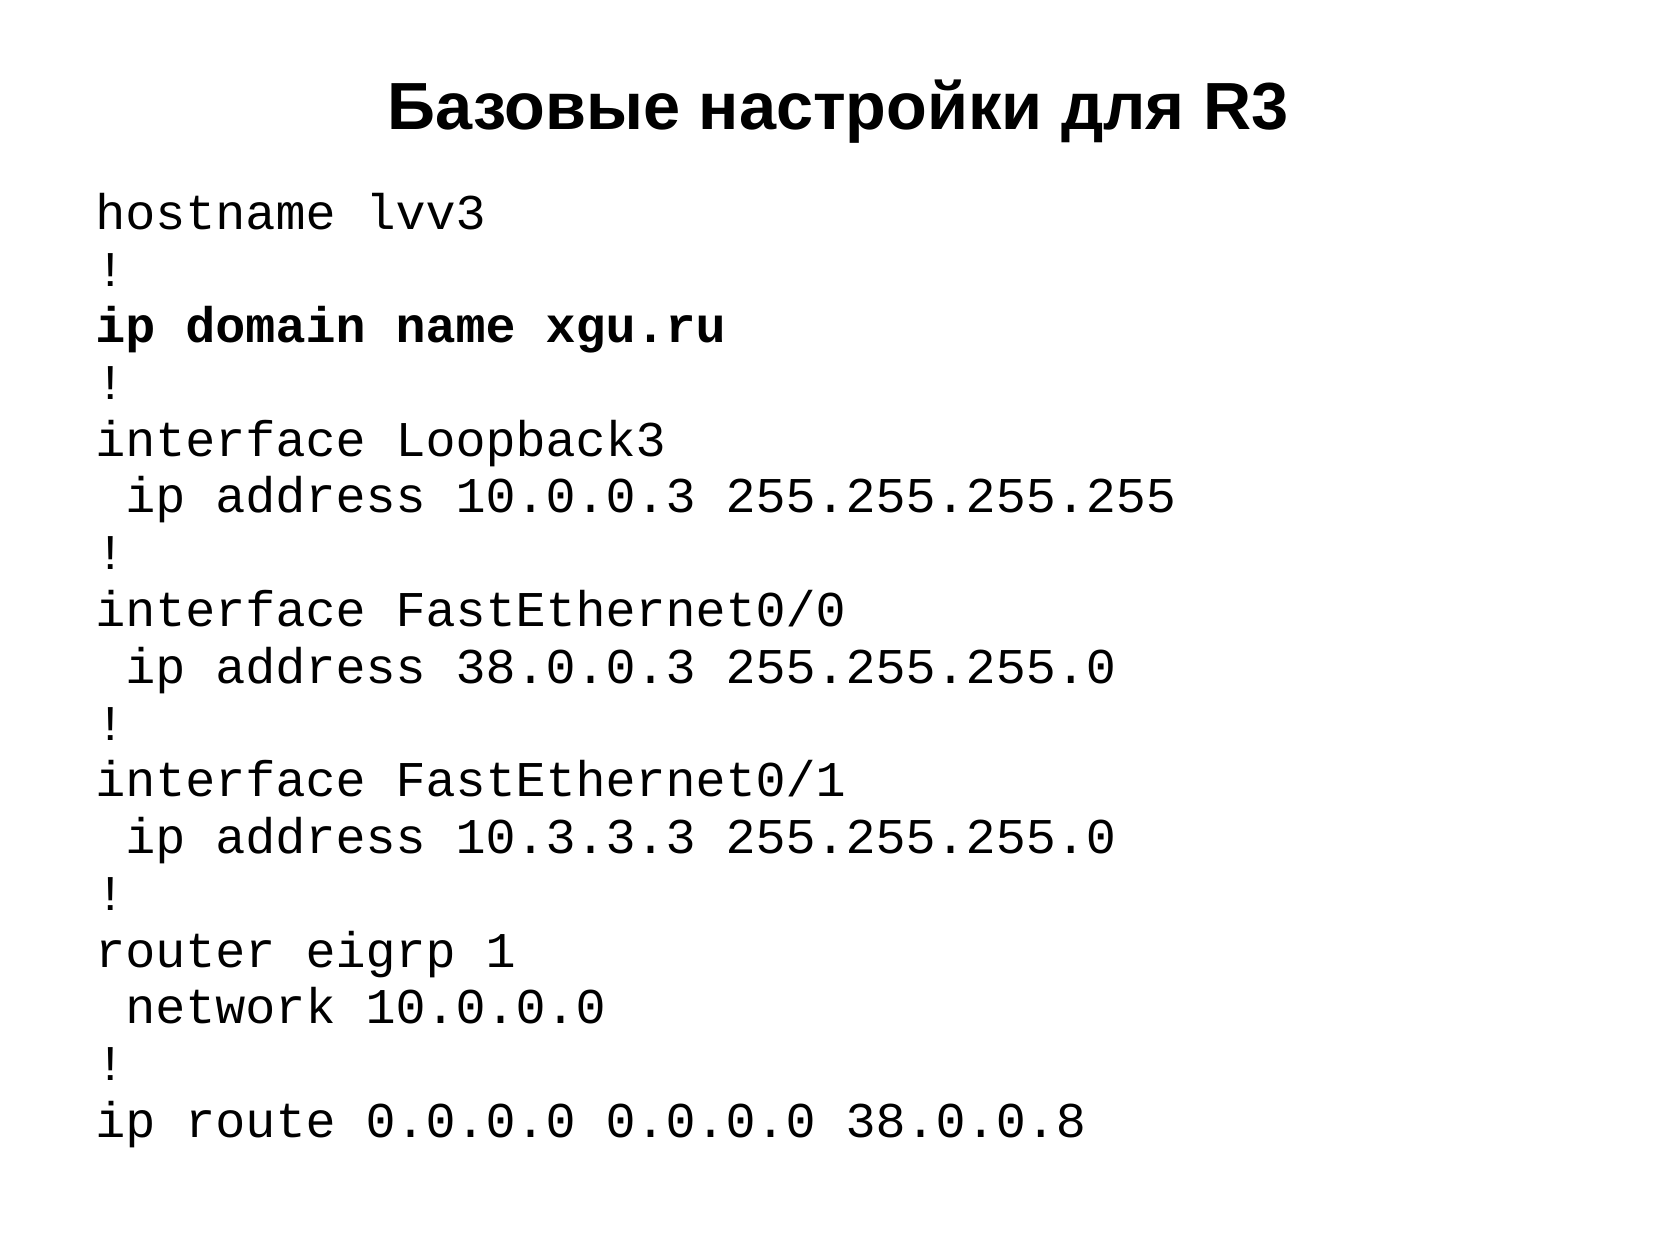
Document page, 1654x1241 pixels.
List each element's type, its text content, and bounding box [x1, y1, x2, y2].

list hostname lvv3 ! ip domain name xgu.ru ! interface Loopback3 ip address 10.0.0.3 255.255.255.255 ! interface FastEthernet0/0 ip address 38.0.0.3 255.255.255.0 ! interface FastEthernet0/1 ip address 10.3.3.3 255.255.255.0 ! router eigrp 1 network 10.0.0.0 ! ip route 0.0.0.0 0.0.0.0 38.0.0.8 [95, 187, 1538, 1208]
text_box Базовые настройки для R3 [64, 37, 1613, 151]
